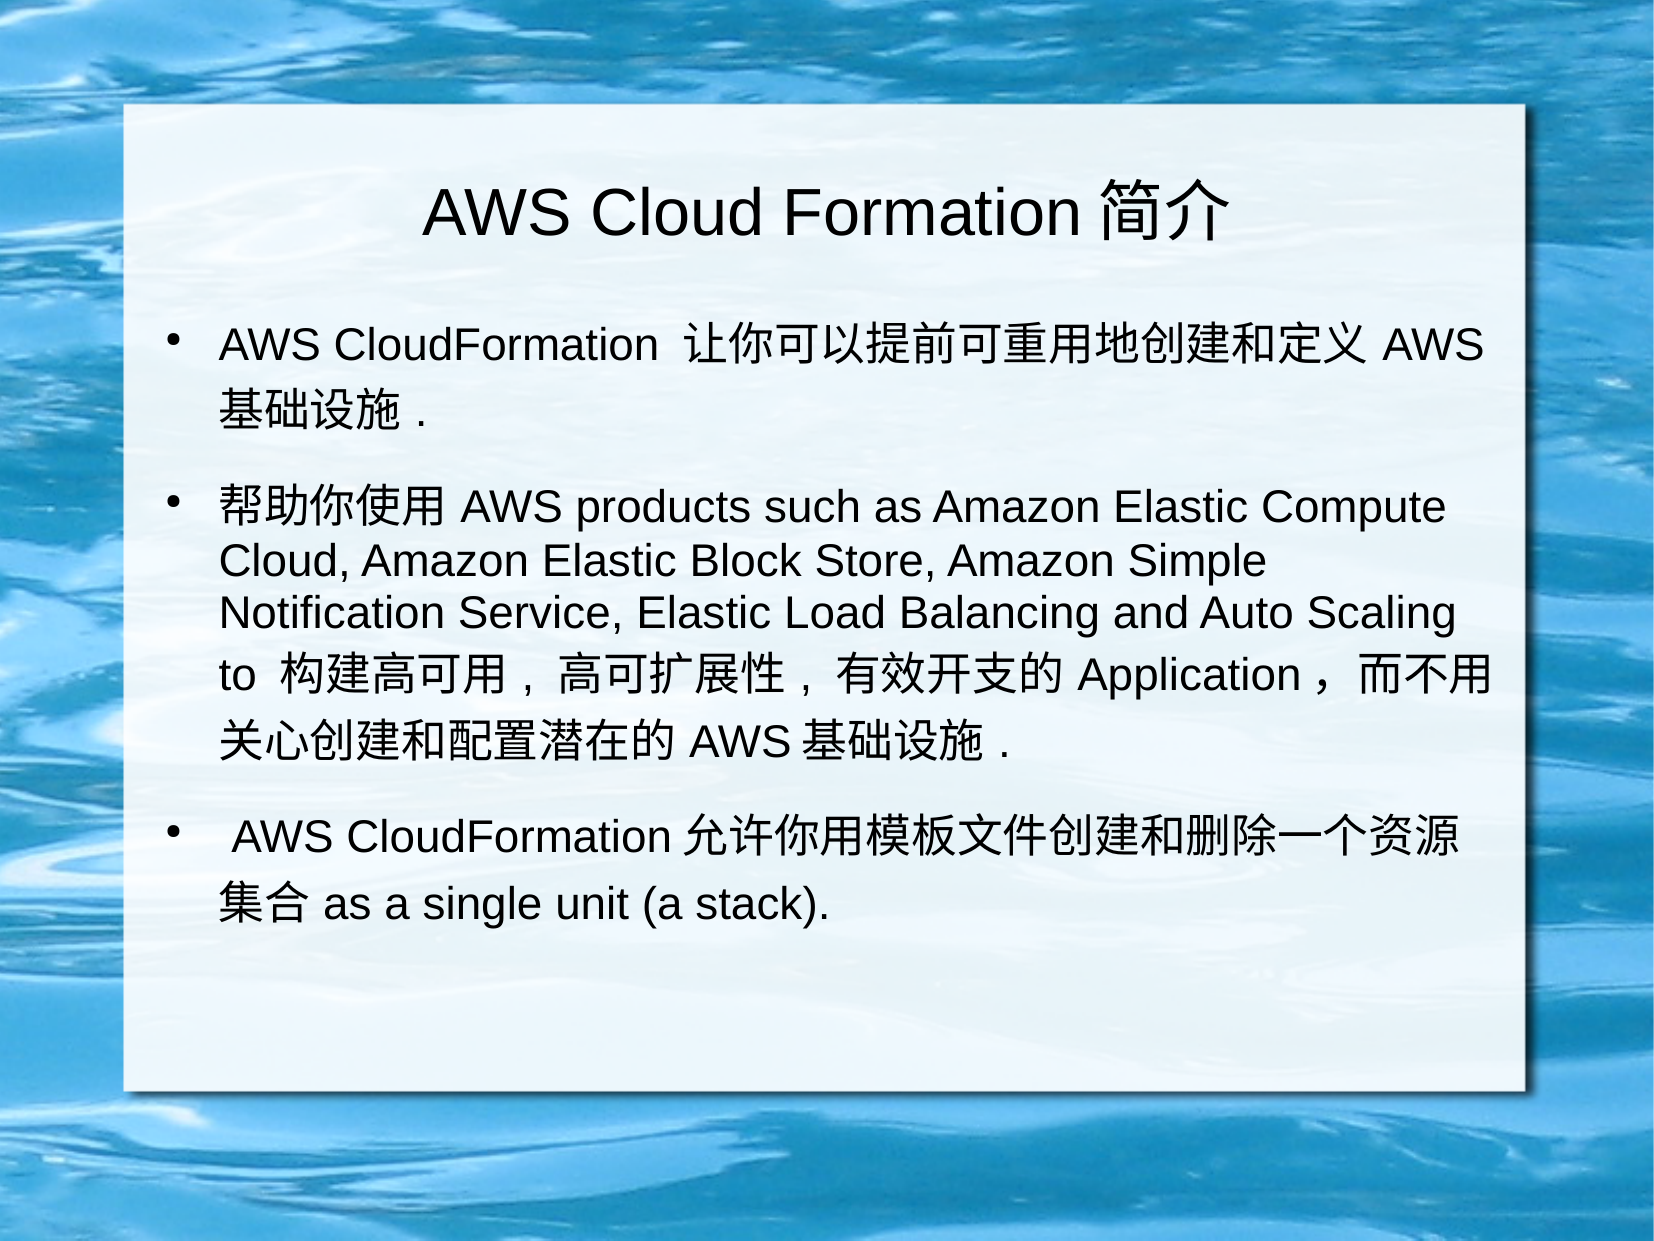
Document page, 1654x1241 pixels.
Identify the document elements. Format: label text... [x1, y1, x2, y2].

title AWS Cloud Formation简介 [147, 118, 1506, 296]
picture [0, 0, 1654, 1241]
list AWS CloudFormation 让你可以提前可重用地创建和定义AWS基础设施. 帮助你使用AWS products such as Amazon Elastic Compute Cloud, Amazon Elastic Block Store, Amazon Simple Notification Service, Elastic Load Balancing and Auto Scaling to 构建高可用, 高可扩展性, 有效开支的Application，而不用关心创建和配置潜在的AWS基础设施. AWS CloudFormation允许你用模板文件创建和删除一个资源集合as a single unit (a stack). [147, 307, 1506, 1012]
